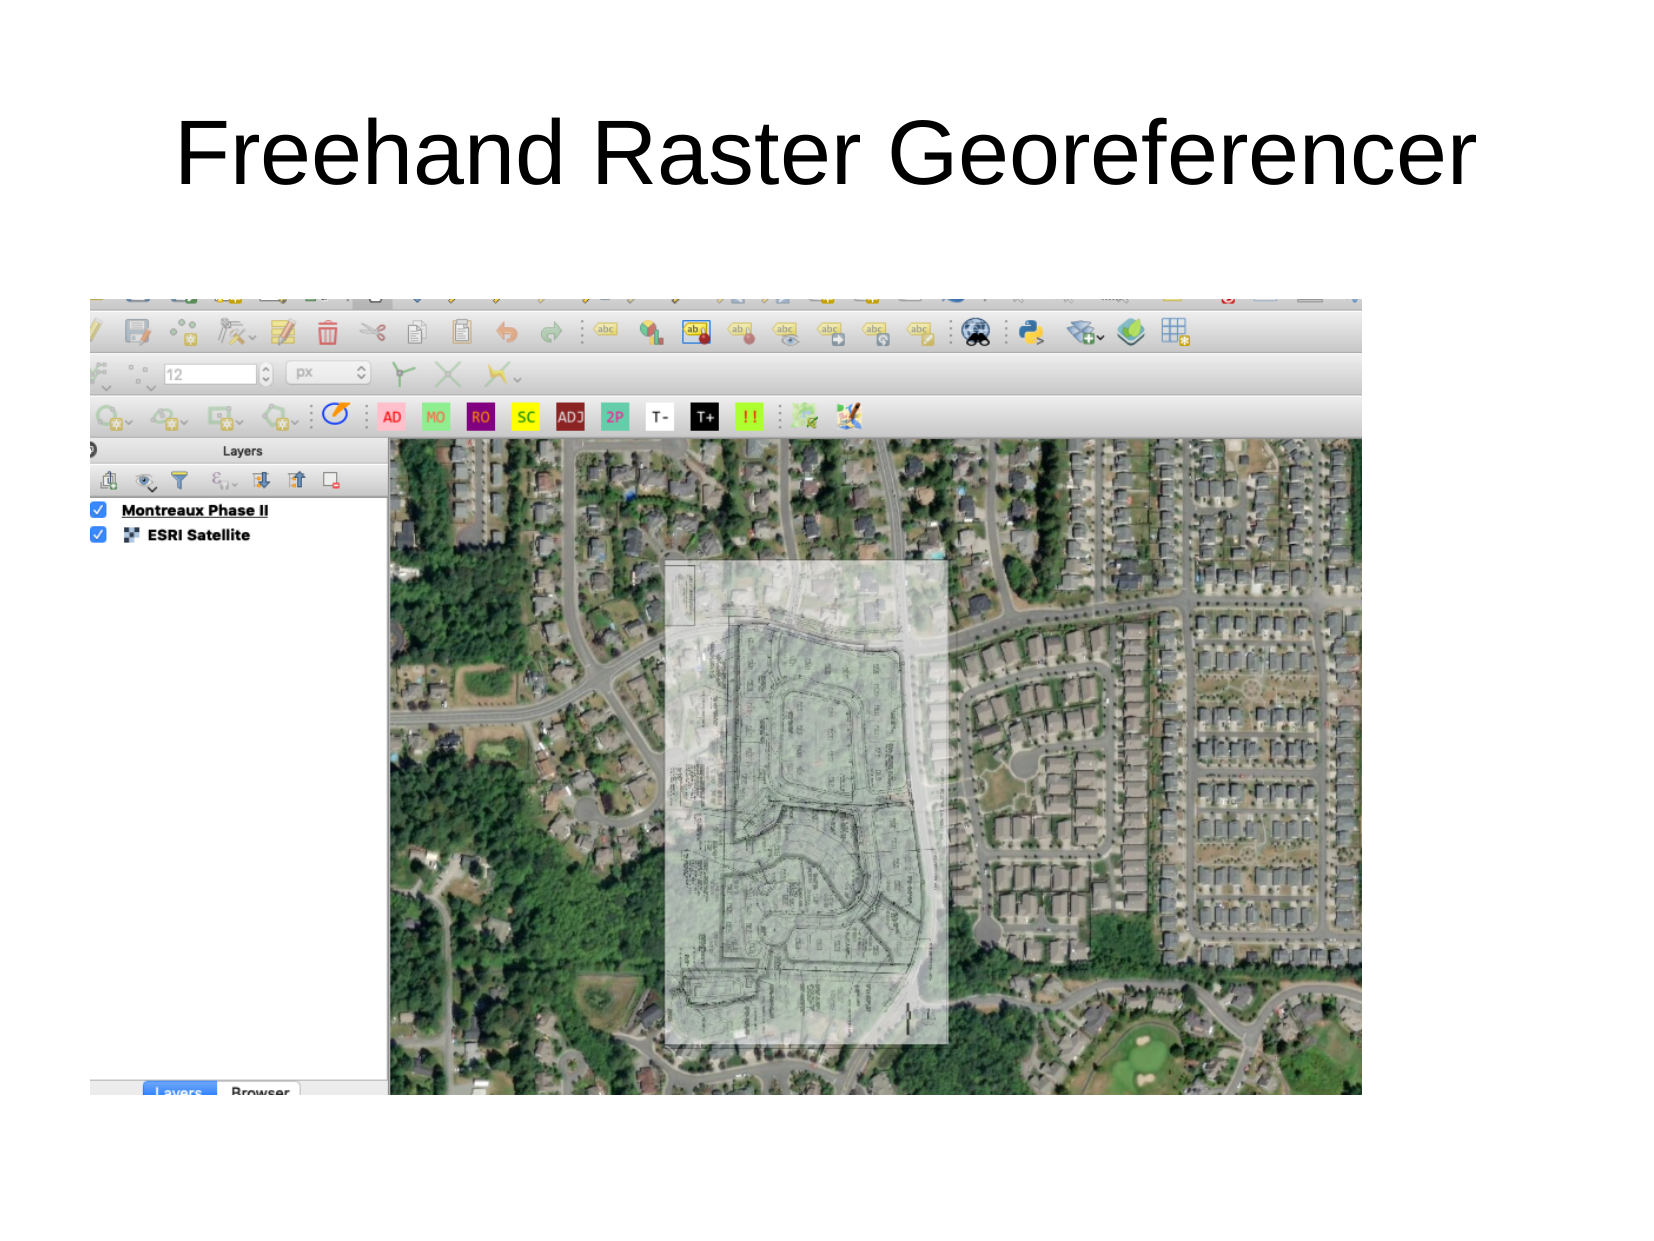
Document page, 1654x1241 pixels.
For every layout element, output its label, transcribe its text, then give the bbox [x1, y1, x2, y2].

title Freehand Raster Georeferencer [82, 49, 1571, 257]
picture [90, 299, 1362, 1096]
